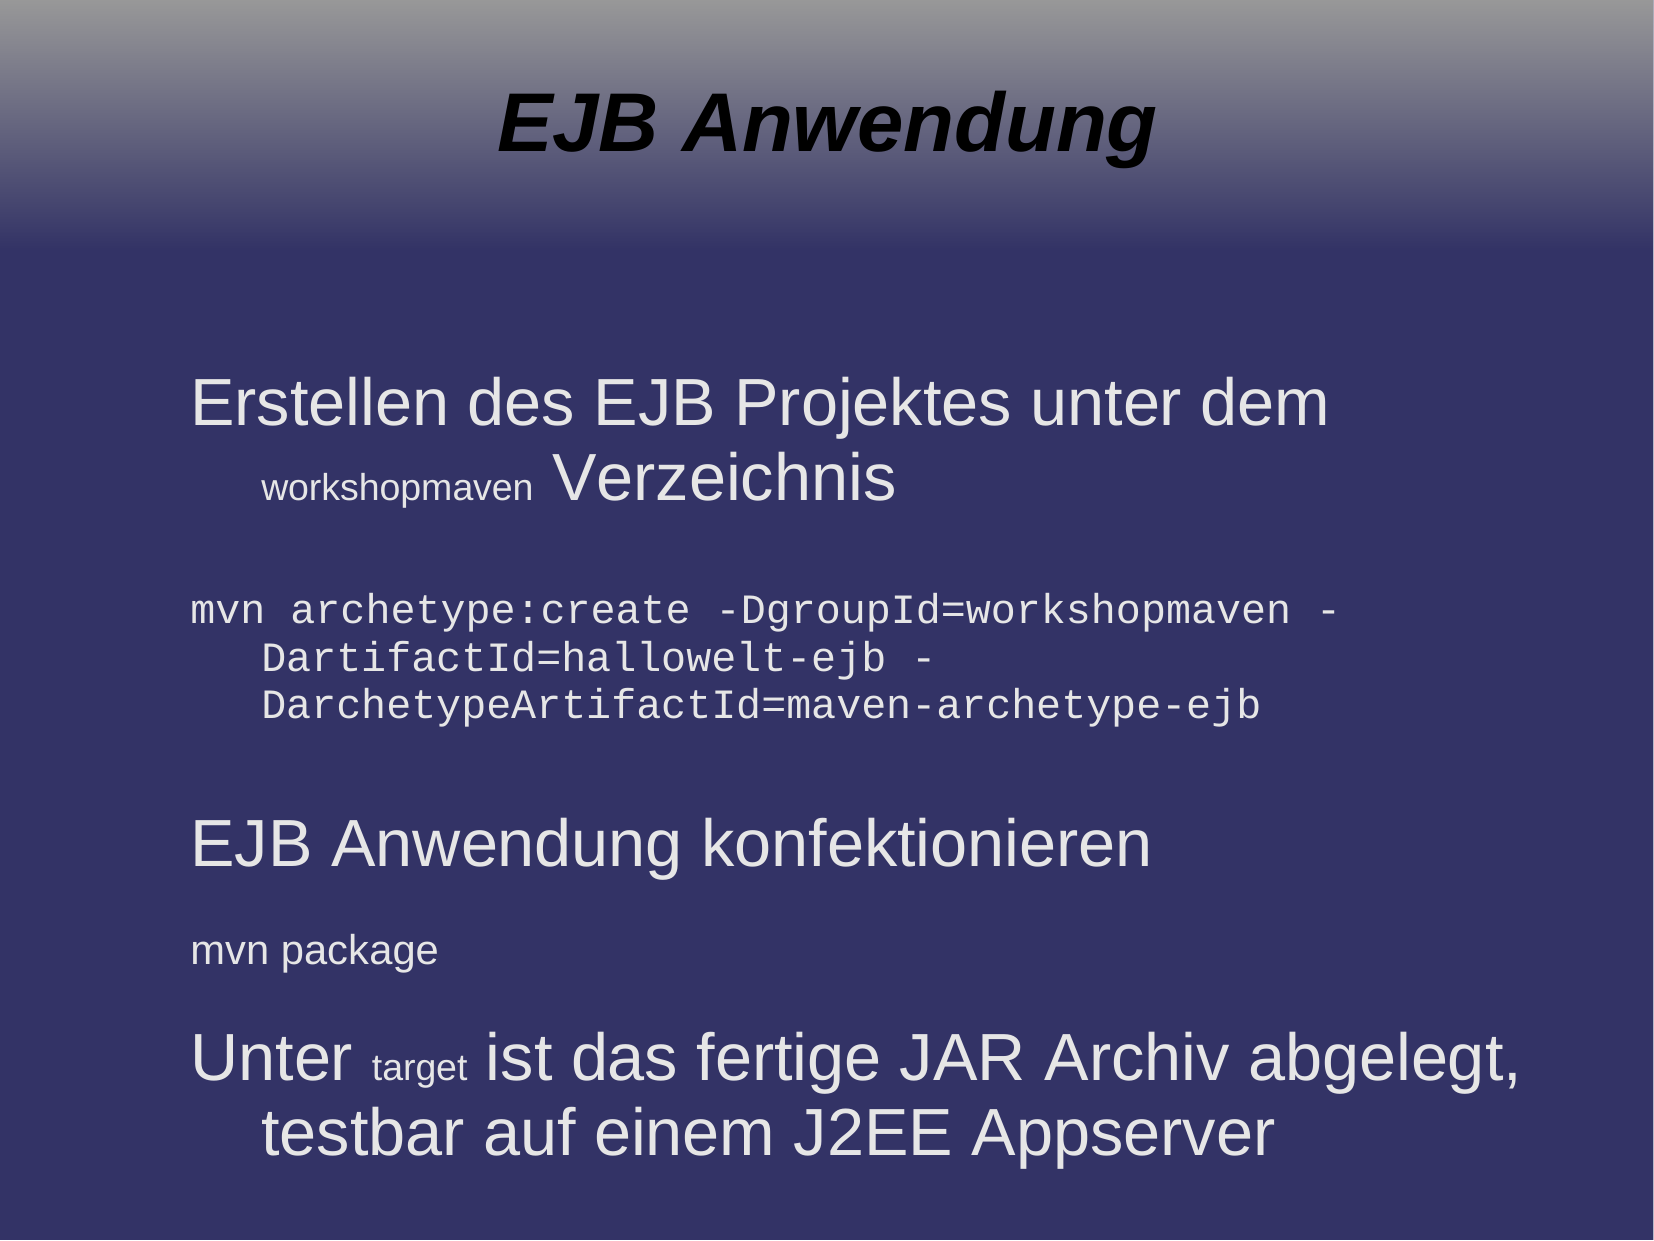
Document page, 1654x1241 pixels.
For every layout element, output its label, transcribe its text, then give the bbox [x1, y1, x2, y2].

title EJB Anwendung [121, 19, 1534, 227]
list Erstellen des EJB Projektes unter dem workshopmaven Verzeichnis mvn archetype:create -DgroupId=workshopmaven -DartifactId=hallowelt-ejb -DarchetypeArtifactId=maven-archetype-ejb EJB Anwendung konfektionieren mvn package Unter target ist das fertige JAR Archiv abgelegt, testbar auf einem J2EE Appserver [178, 364, 1570, 1163]
